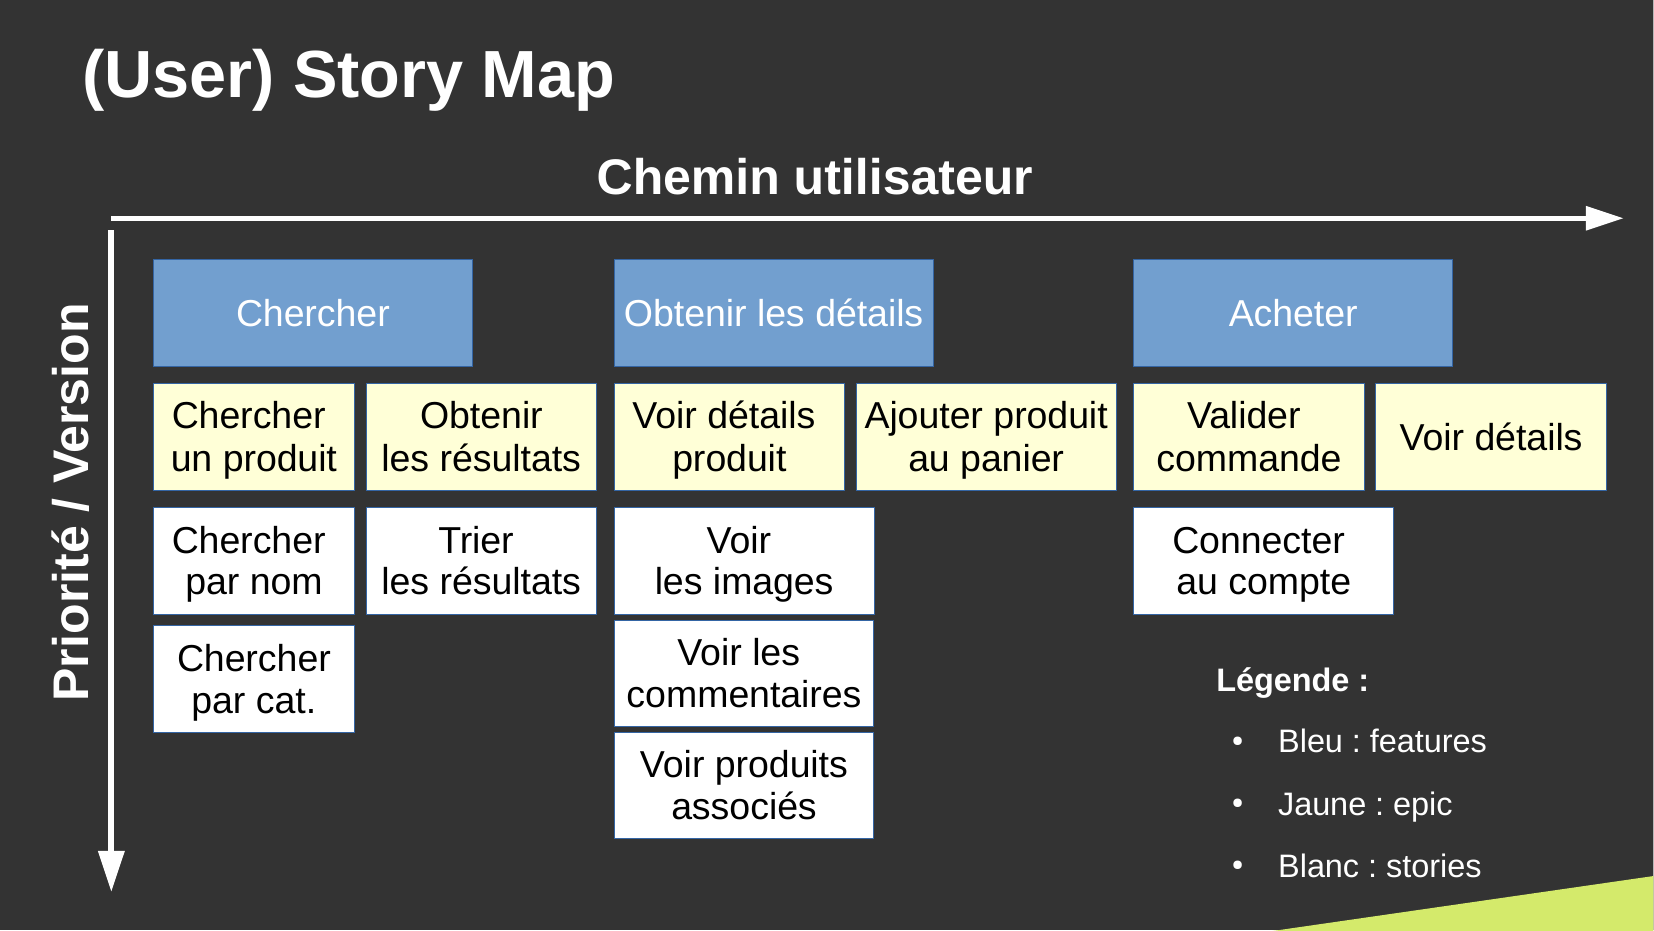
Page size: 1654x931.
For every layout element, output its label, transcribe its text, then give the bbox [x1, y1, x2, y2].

text_box [1272, 875, 1654, 931]
title (User) Story Map [82, 37, 1571, 122]
text_box Voir les commentaires [614, 620, 874, 727]
text_box Chemin utilisateur [496, 142, 1134, 213]
text_box Voir détails [1375, 383, 1607, 491]
text_box Chercher [153, 259, 473, 367]
text_box Connecter au compte [1133, 507, 1394, 615]
text_box Obtenir les détails [614, 259, 934, 367]
text_box Voir détails produit [614, 383, 845, 491]
text_box Acheter [1133, 259, 1453, 367]
text_box Chercher par cat. [153, 625, 355, 733]
text_box Chercher par nom [153, 507, 355, 615]
text_box Voir les images [614, 507, 875, 615]
text_box Voir produits associés [614, 732, 874, 839]
text_box Ajouter produit au panier [856, 383, 1117, 491]
text_box Obtenir les résultats [366, 383, 597, 491]
list Légende : Bleu : features Jaune : epic Blanc : stories [1216, 661, 1630, 886]
text_box Trier les résultats [366, 507, 597, 615]
text_box Chercher un produit [153, 383, 355, 491]
text_box Priorité / Version [35, 183, 107, 822]
text_box Valider commande [1133, 383, 1365, 491]
